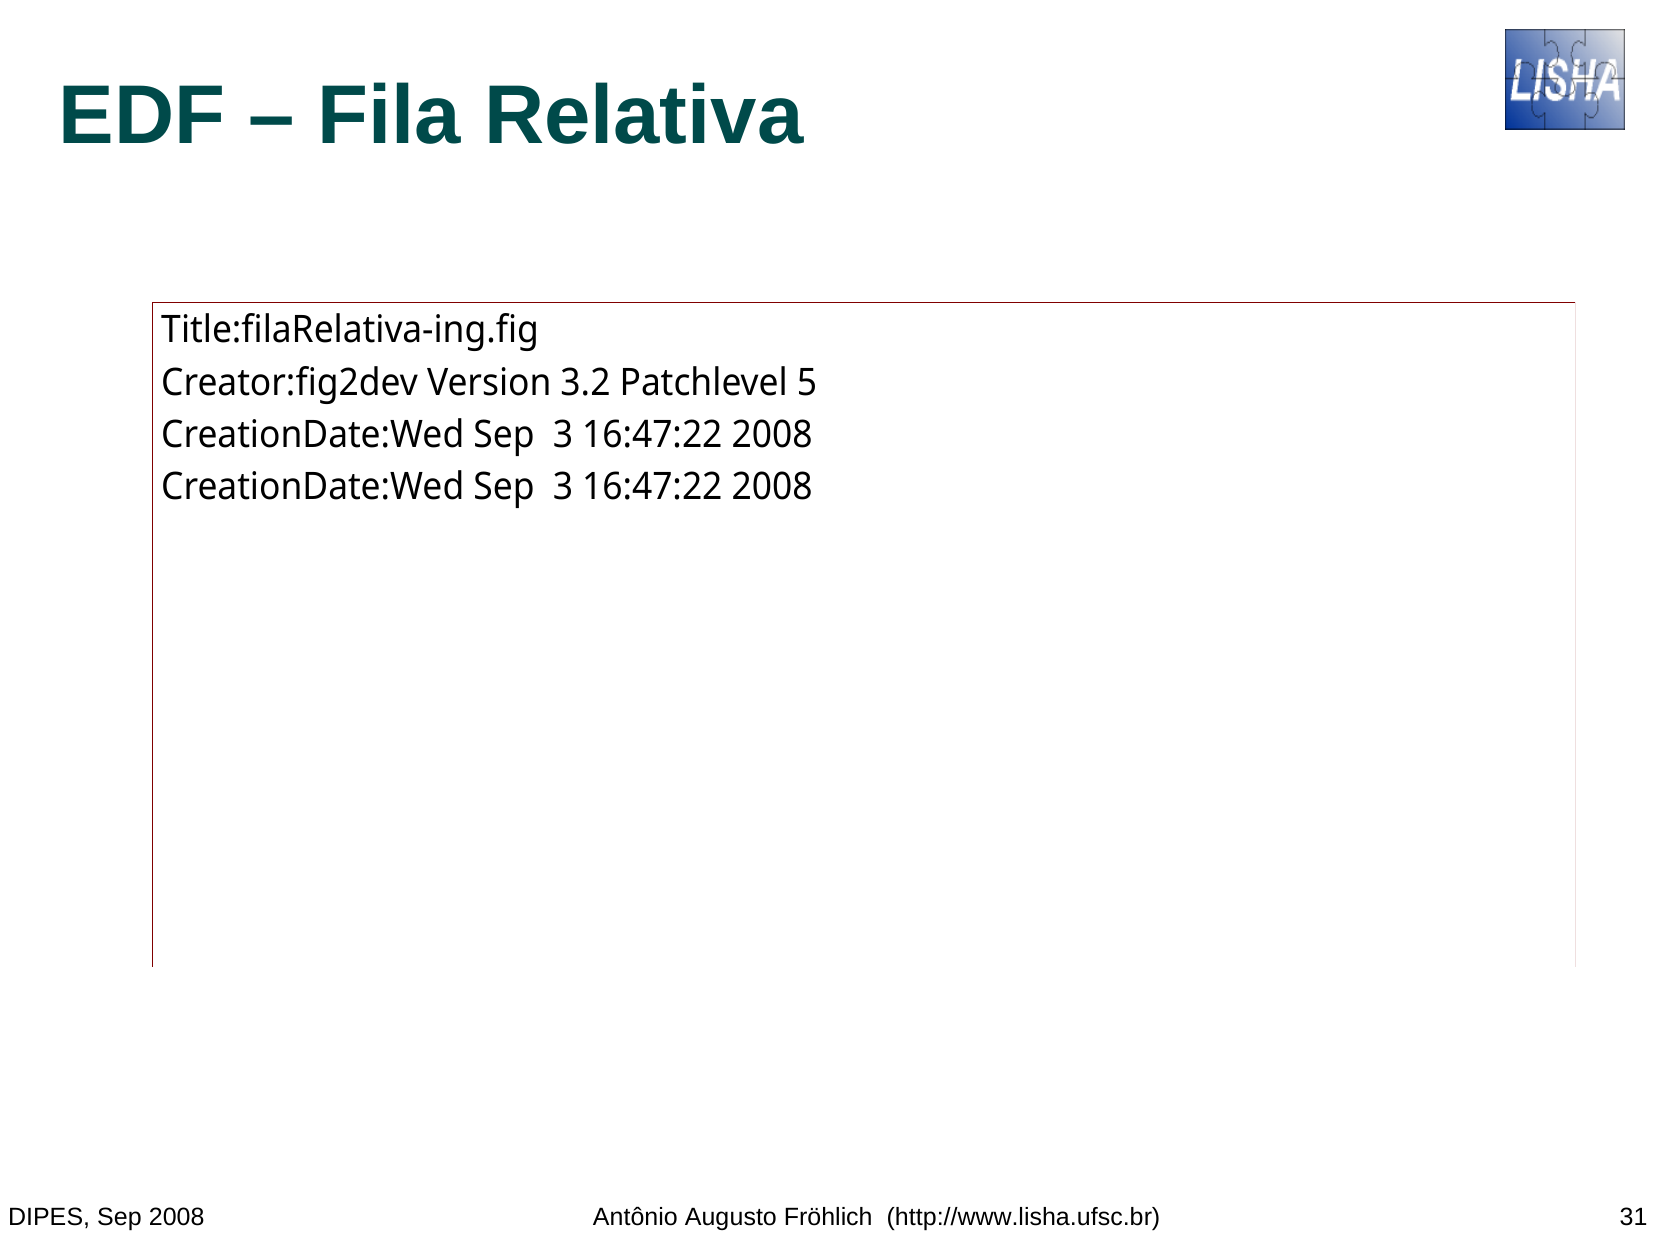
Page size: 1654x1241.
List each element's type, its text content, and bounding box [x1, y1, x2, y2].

picture [150, 300, 1576, 967]
picture [1505, 29, 1625, 130]
title EDF – Fila Relativa [58, 11, 1463, 219]
